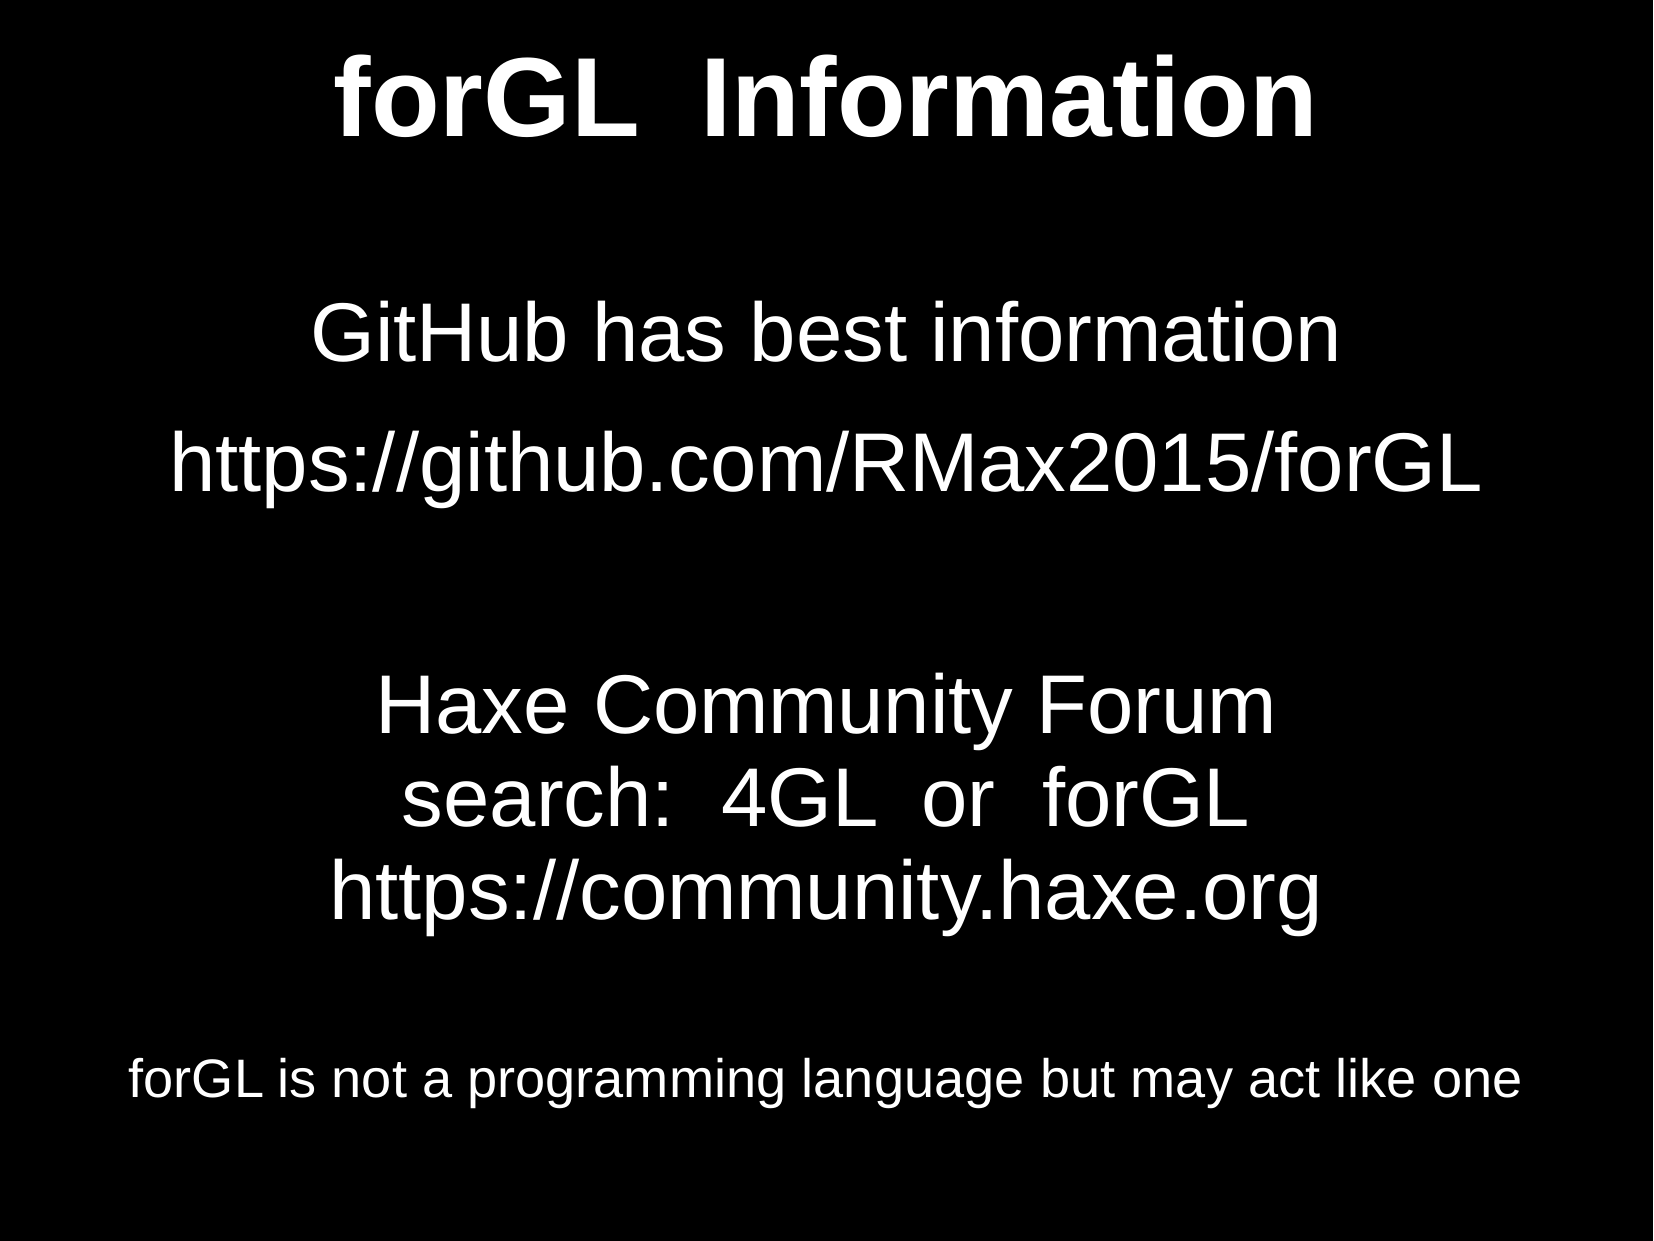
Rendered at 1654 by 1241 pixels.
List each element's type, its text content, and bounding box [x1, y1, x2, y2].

subtitle GitHub has best information https://github.com/RMax2015/forGL Haxe Community Forum search: 4GL or forGL https://community.haxe.org forGL is not a programming language but may act like one [82, 165, 1571, 1171]
title forGL Information [82, 0, 1571, 165]
